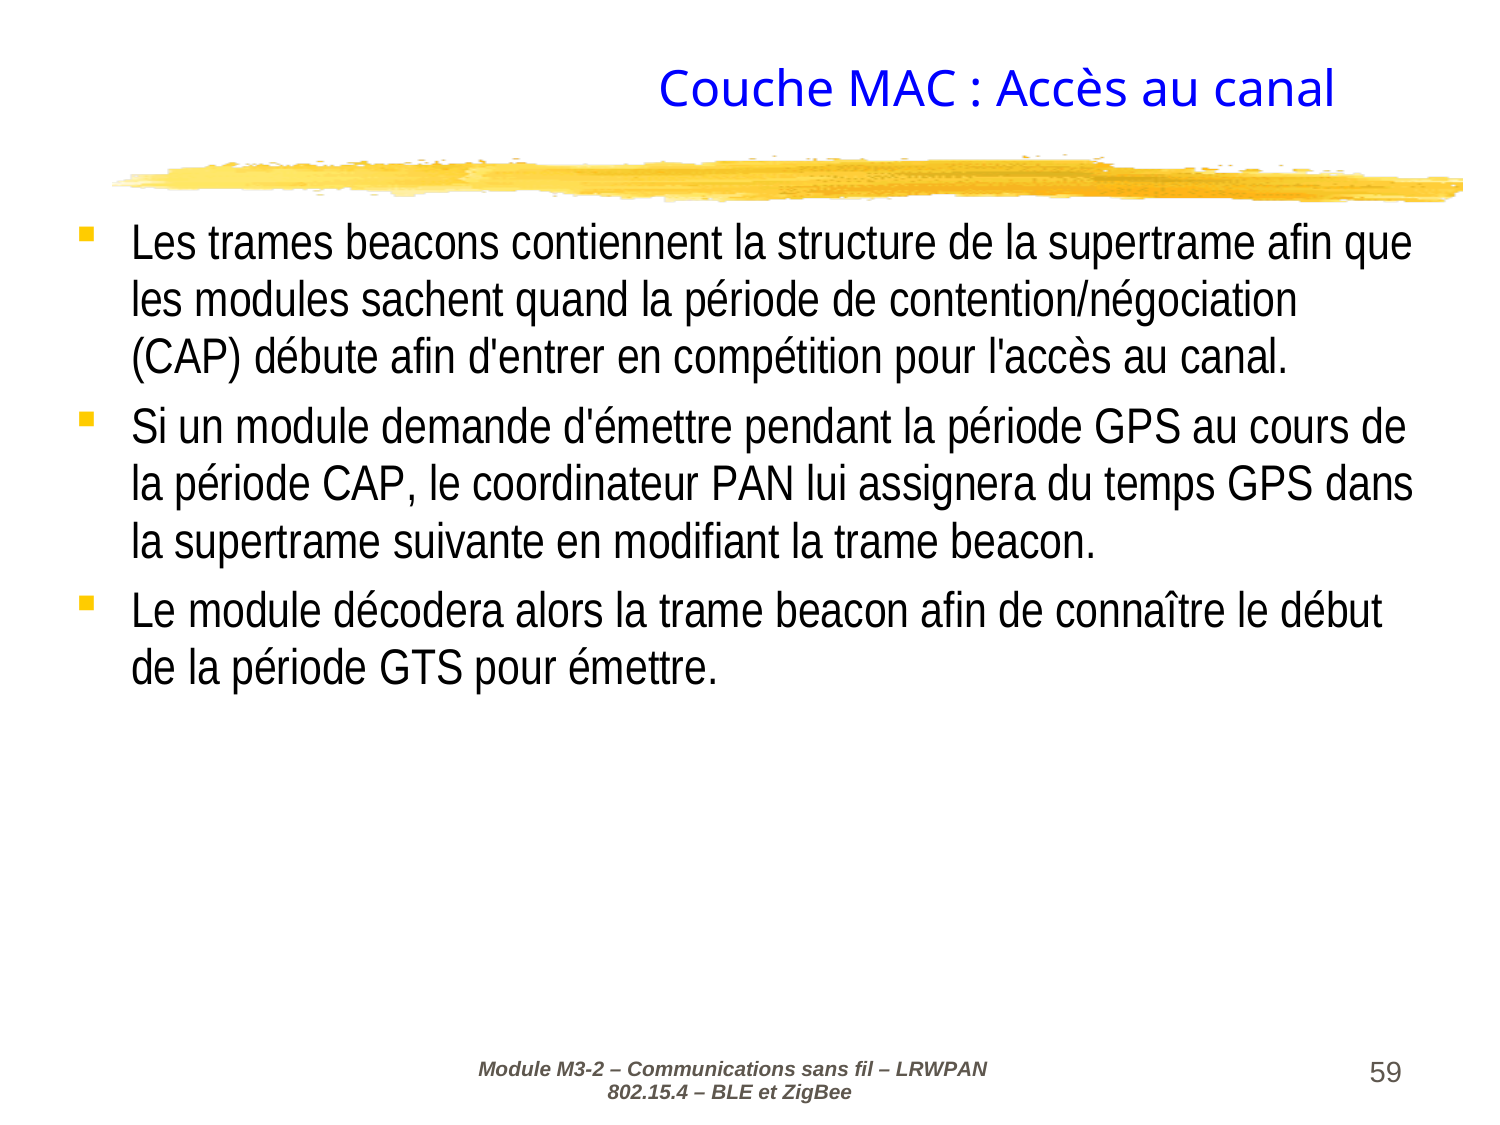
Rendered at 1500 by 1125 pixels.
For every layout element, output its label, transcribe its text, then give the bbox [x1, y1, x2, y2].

title Couche MAC : Accès au canal [62, 37, 1338, 138]
picture [112, 149, 1463, 213]
list Les trames beacons contiennent la structure de la supertrame afin que les modules sachent quand la période de contention/négociation (CAP) débute afin d'entrer en compétition pour l'accès au canal. Si un module demande d'émettre pendant la période GPS au cours de la période CAP, le coordinateur PAN lui assignera du temps GPS dans la supertrame suivante en modifiant la trame beacon. Le module décodera alors la trame beacon afin de connaître le début de la période GTS pour émettre. [74, 212, 1417, 700]
